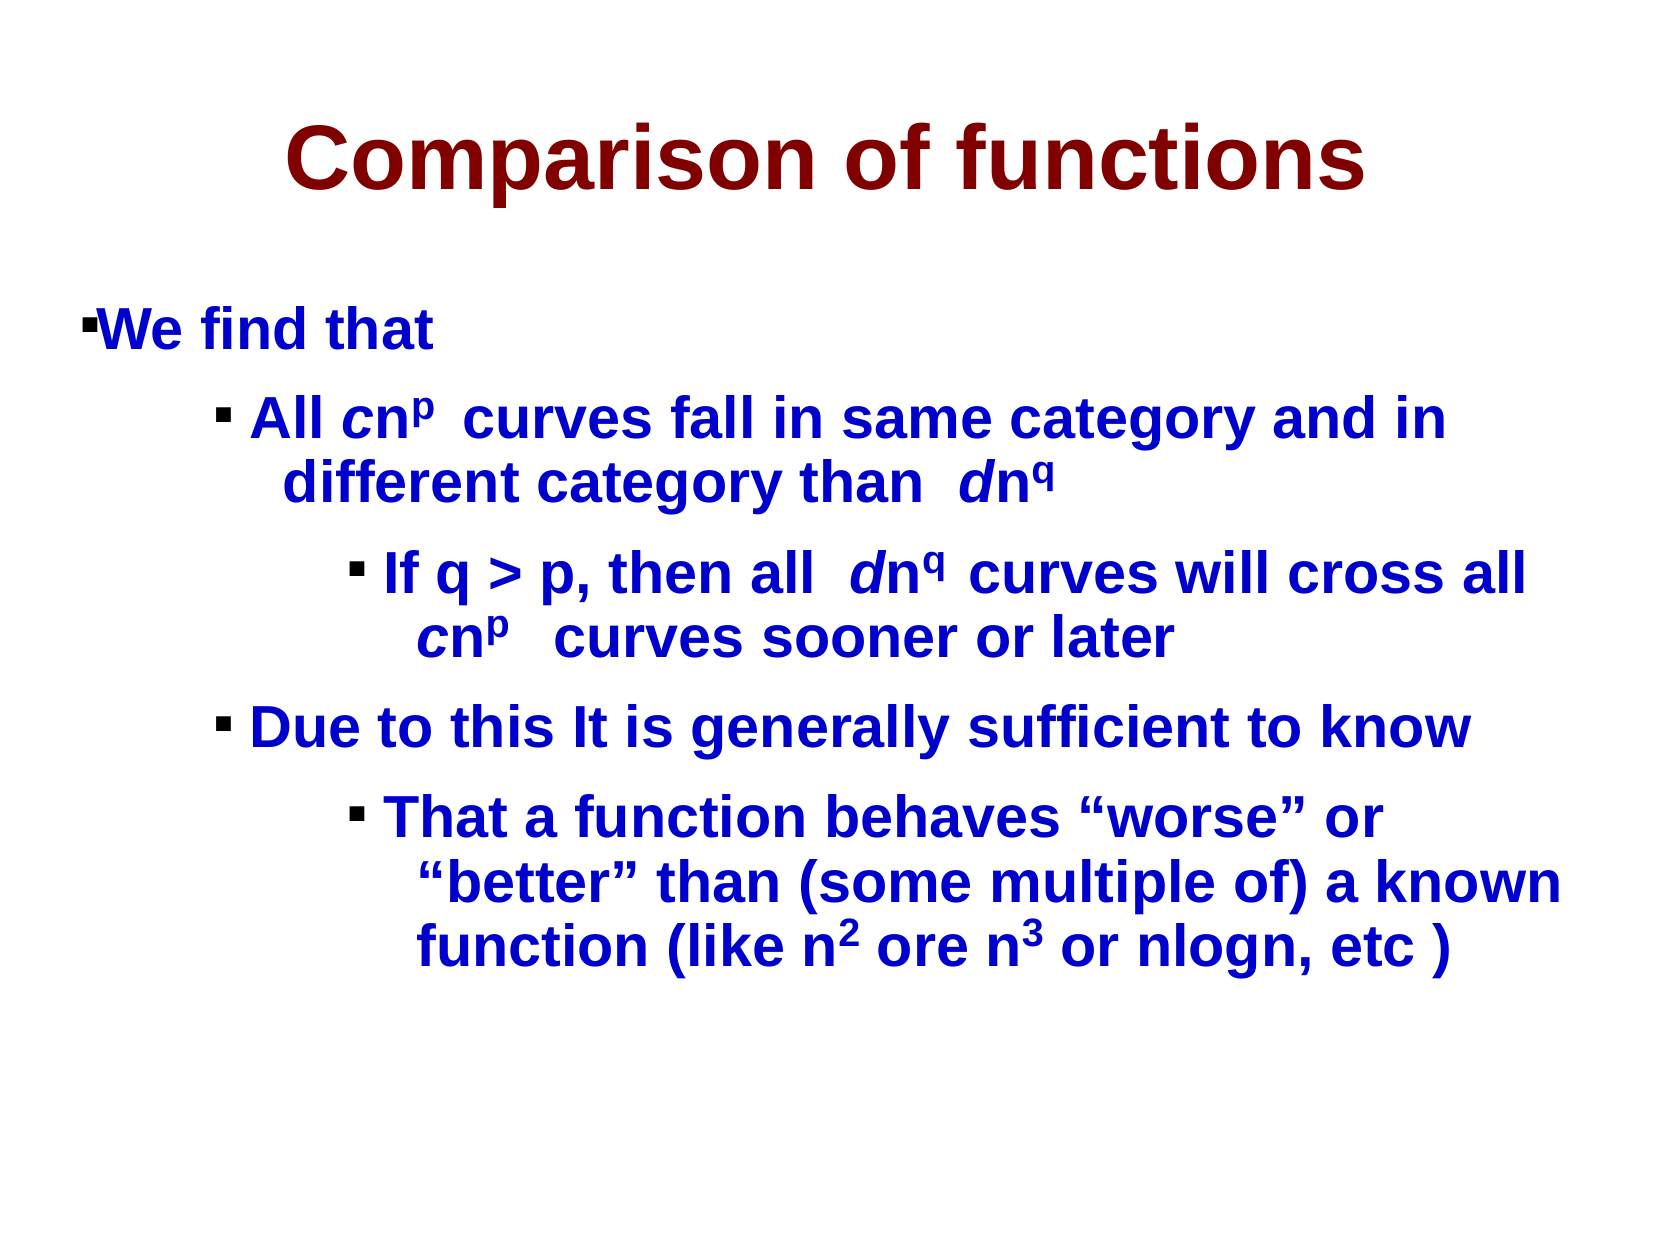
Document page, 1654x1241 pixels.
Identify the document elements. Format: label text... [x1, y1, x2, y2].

list We find that All cnp curves fall in same category and in different category than dnq If q > p, then all dnq curves will cross all cnp curves sooner or later Due to this It is generally sufficient to know That a function behaves “worse” or “better” than (some multiple of) a known function (like n2 ore n3 or nlogn, etc ) [82, 290, 1571, 1010]
title Comparison of functions [82, 49, 1571, 257]
